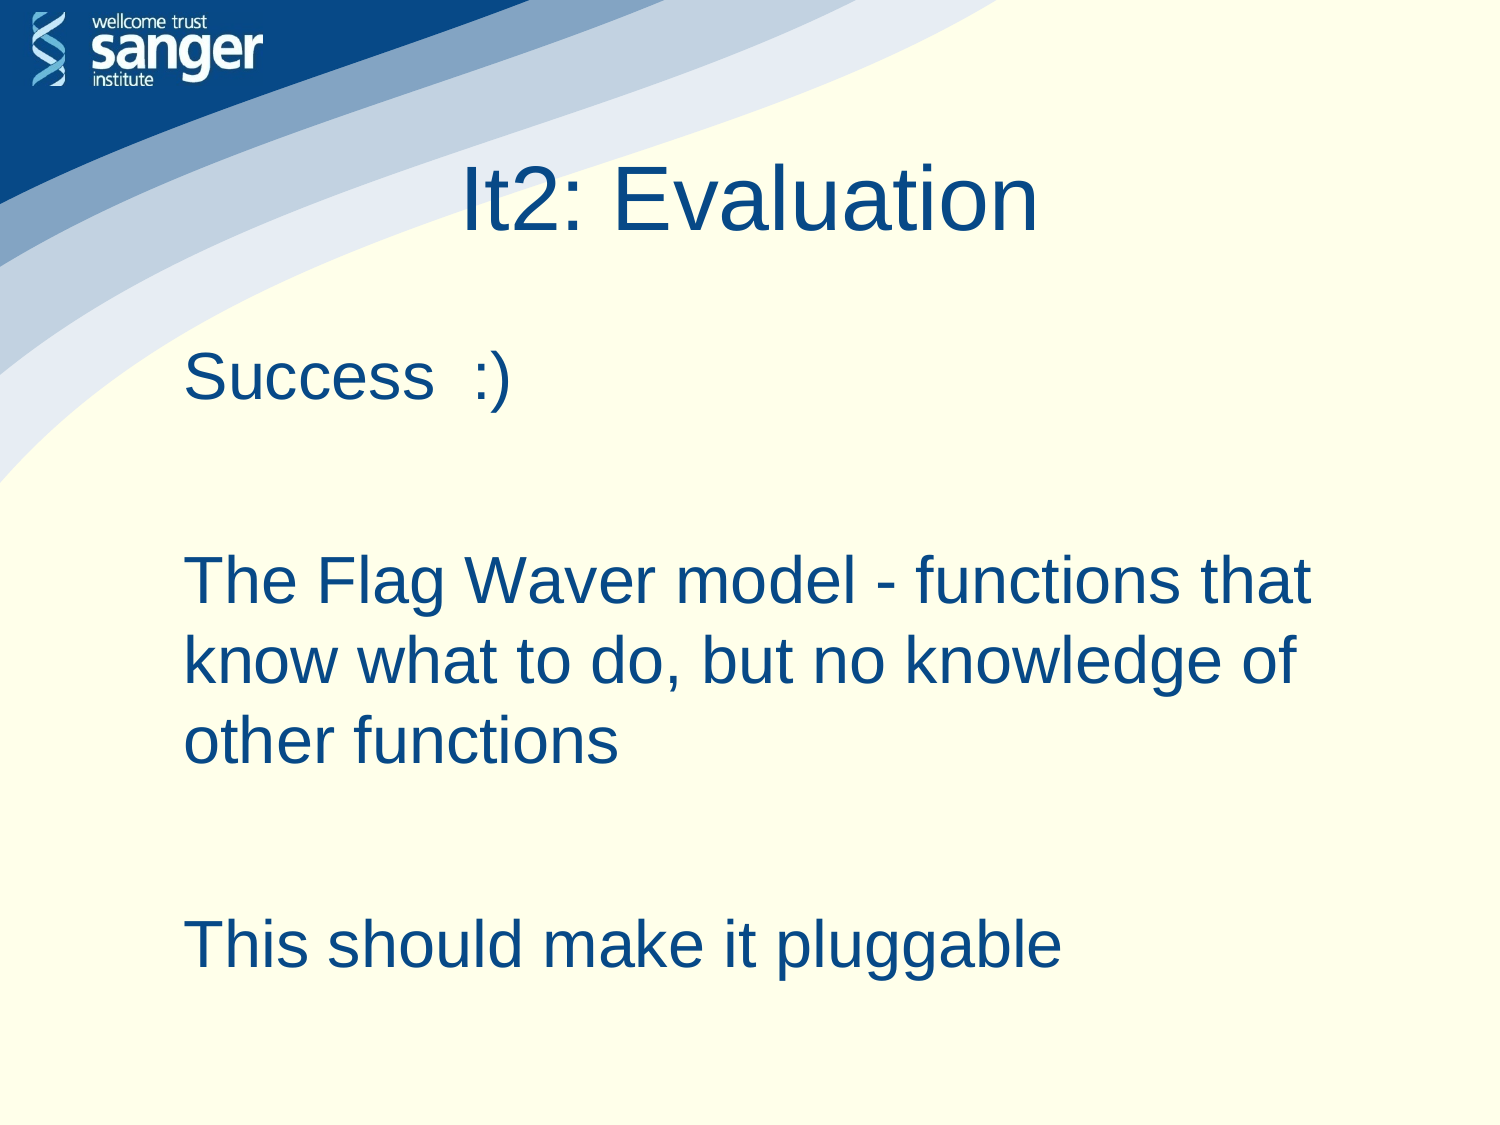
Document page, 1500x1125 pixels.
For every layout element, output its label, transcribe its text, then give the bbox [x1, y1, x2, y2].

list Success :) The Flag Waver model - functions that know what to do, but no knowledge of other functions This should make it pluggable [112, 324, 1388, 1001]
title It2: Evaluation [112, 75, 1388, 312]
picture [12, 12, 263, 86]
